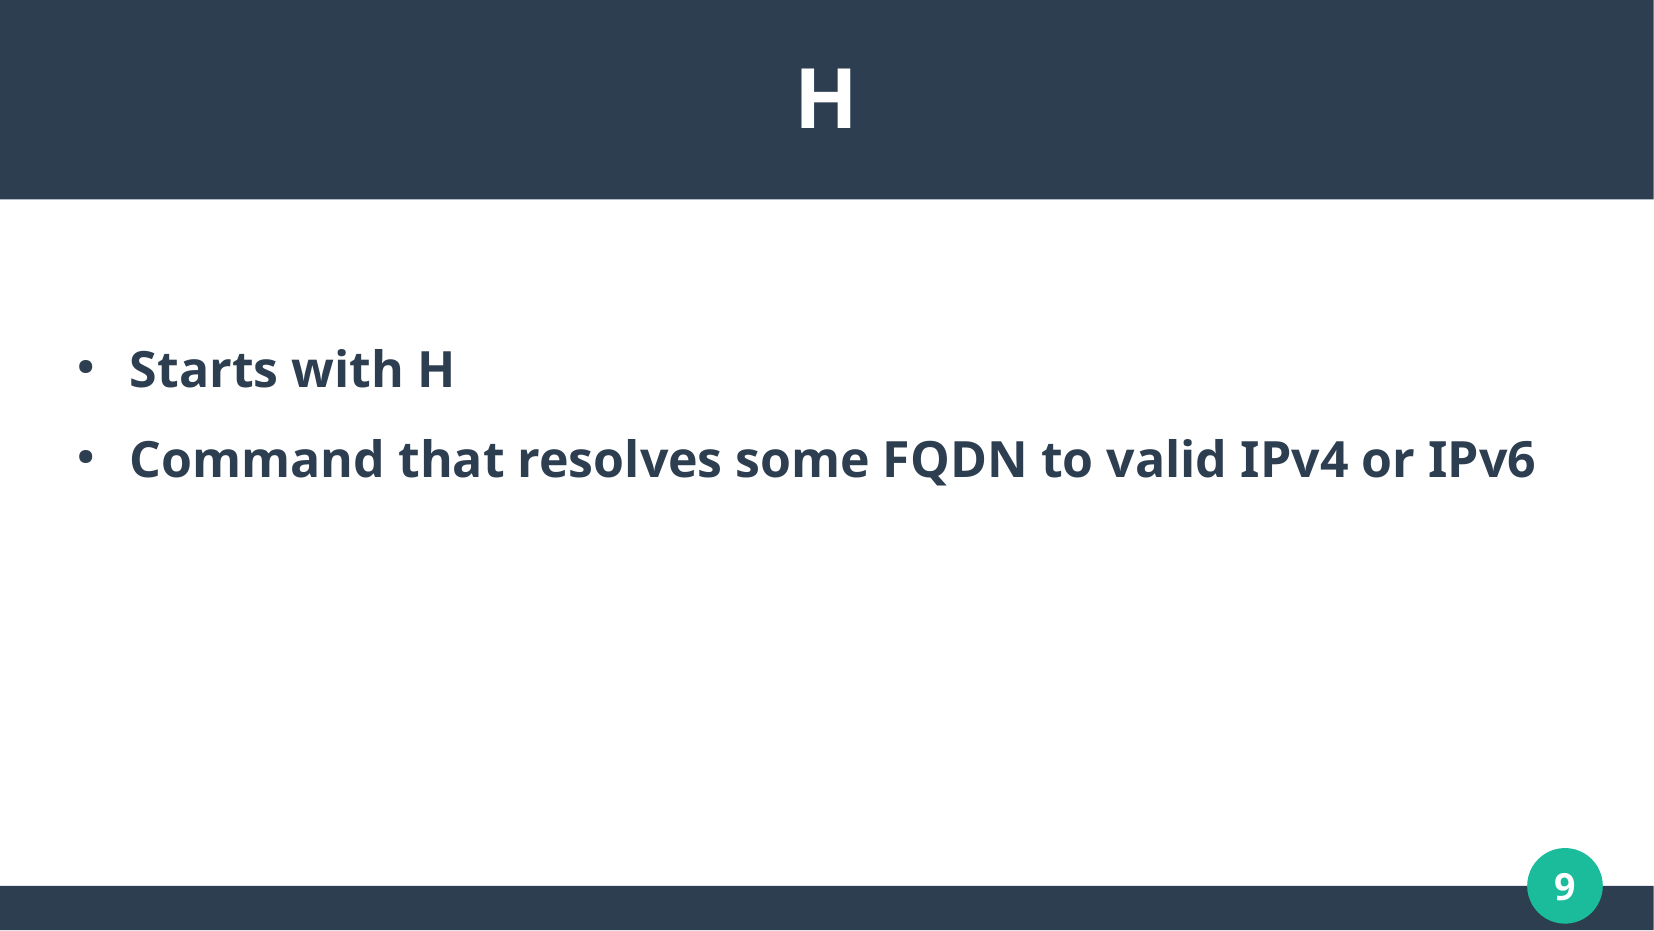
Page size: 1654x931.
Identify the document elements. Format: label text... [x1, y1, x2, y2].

title H [59, 37, 1595, 156]
list Starts with H Command that resolves some FQDN to valid IPv4 or IPv6 [59, 243, 1595, 864]
